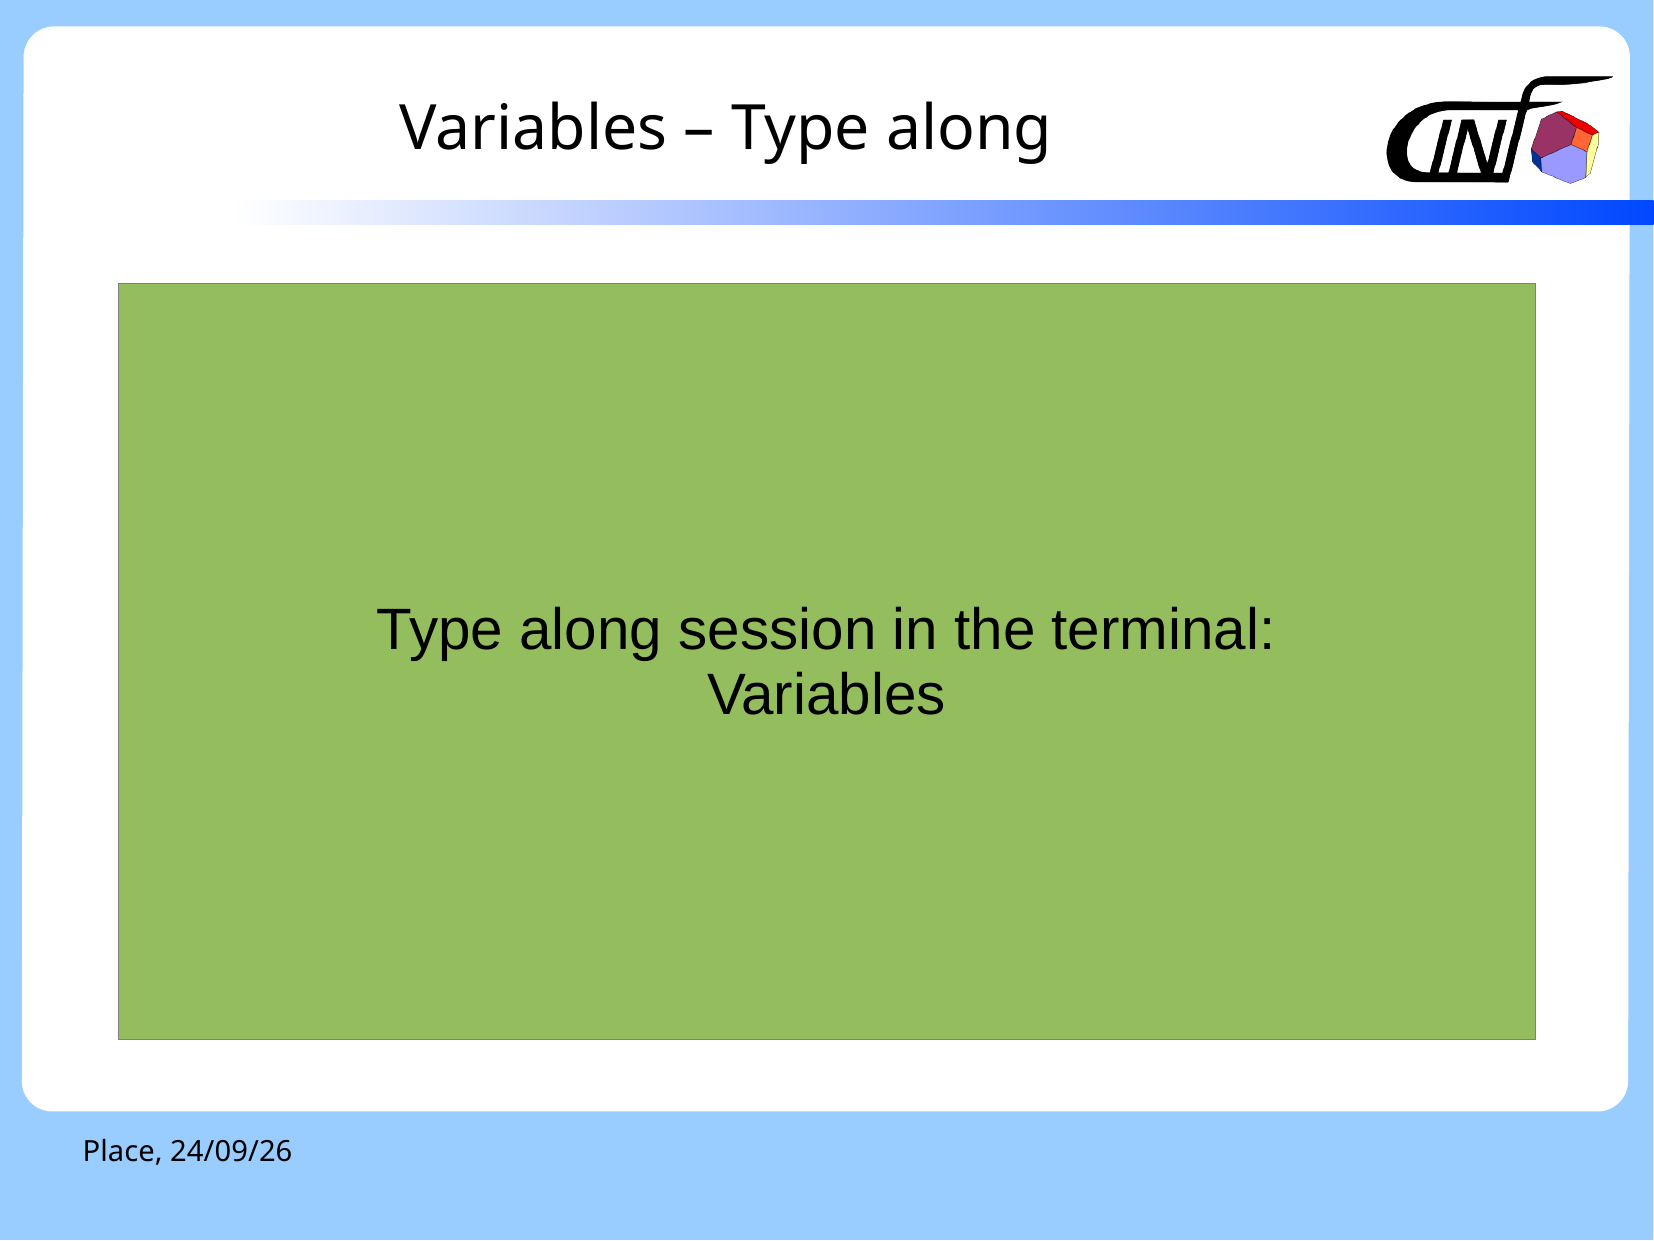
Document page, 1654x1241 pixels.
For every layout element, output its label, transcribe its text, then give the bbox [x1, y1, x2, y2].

title Variables – Type along [82, 49, 1371, 201]
picture [1386, 76, 1613, 184]
table_header B [956, 201, 961, 224]
text_box Type along session in the terminal: Variables [118, 283, 1536, 1040]
